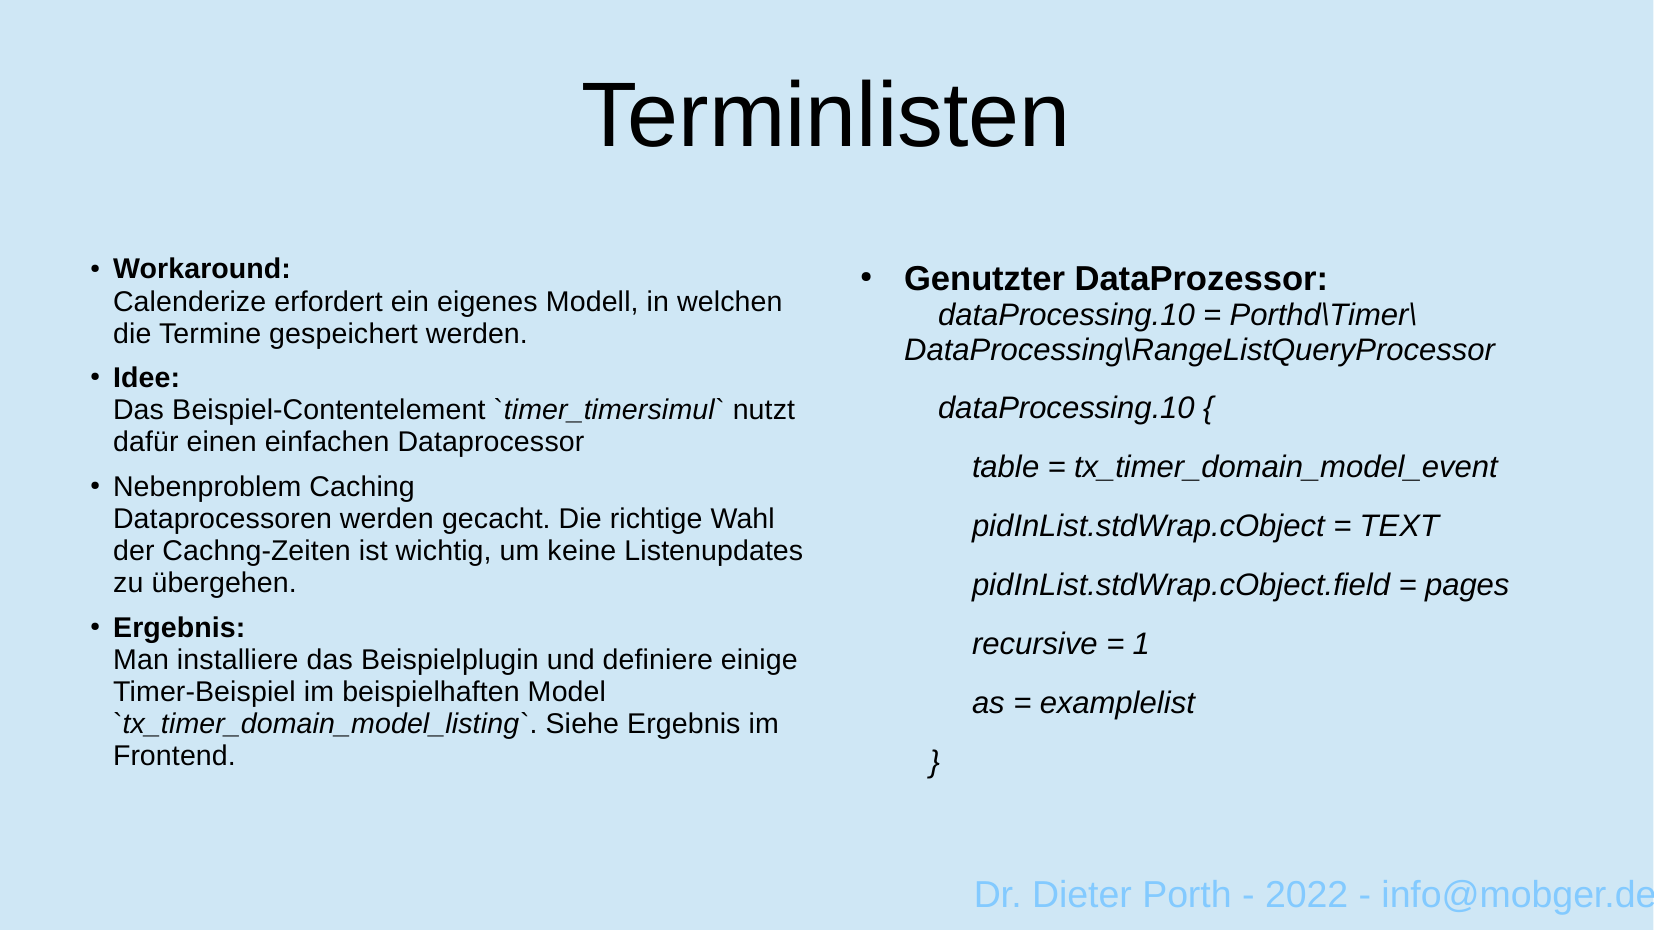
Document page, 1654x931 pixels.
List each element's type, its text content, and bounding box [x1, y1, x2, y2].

list Genutzter DataProzessor: dataProcessing.10 = Porthd\Timer\DataProcessing\RangeListQueryProcessor dataProcessing.10 { table = tx_timer_domain_model_event pidInList.stdWrap.cObject = TEXT pidInList.stdWrap.cObject.field = pages recursive = 1 as = examplelist } [845, 258, 1572, 904]
list Workaround: Calenderize erfordert ein eigenes Modell, in welchen die Termine gespeichert werden. Idee: Das Beispiel-Contentelement `timer_timersimul` nutzt dafür einen einfachen Dataprocessor Nebenproblem Caching Dataprocessoren werden gecacht. Die richtige Wahl der Cachng-Zeiten ist wichtig, um keine Listenupdates zu übergehen. Ergebnis: Man installiere das Beispielplugin und definiere einige Timer-Beispiel im beispielhaften Model `tx_timer_domain_model_listing`. Siehe Ergebnis im Frontend. [82, 253, 809, 815]
title Terminlisten [82, 12, 1571, 218]
title Dr. Dieter Porth - 2022 - info@mobger.de [958, 859, 1654, 931]
